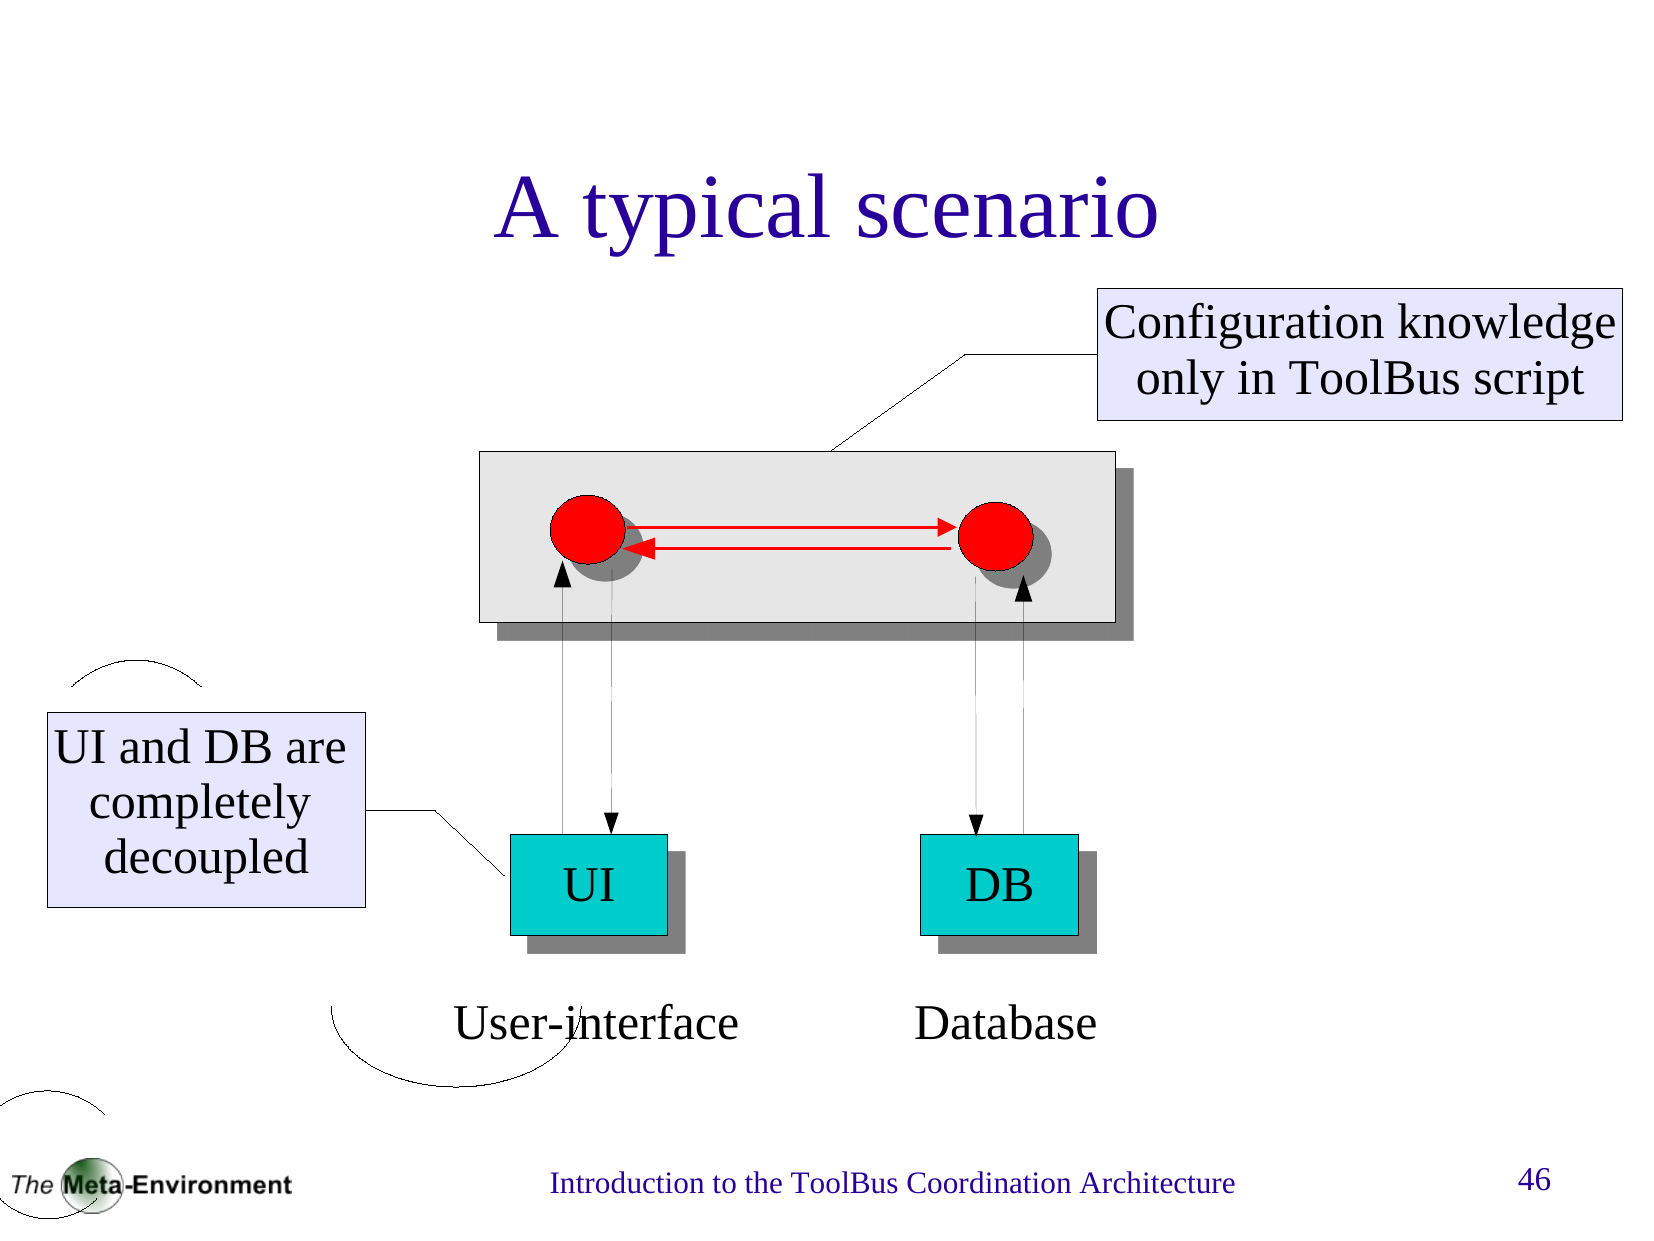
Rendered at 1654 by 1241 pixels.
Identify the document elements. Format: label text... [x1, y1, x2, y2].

text_box [479, 451, 1116, 623]
text_box Configuration knowledge only in ToolBus script [1097, 288, 1623, 421]
title A typical scenario [121, 102, 1534, 311]
picture [12, 1158, 292, 1214]
text_box UI [510, 834, 668, 936]
text_box Database [914, 994, 1098, 1056]
text_box UI and DB are completely decoupled [47, 712, 366, 908]
text_box DB [920, 834, 1079, 936]
text_box User-interface [453, 995, 740, 1056]
